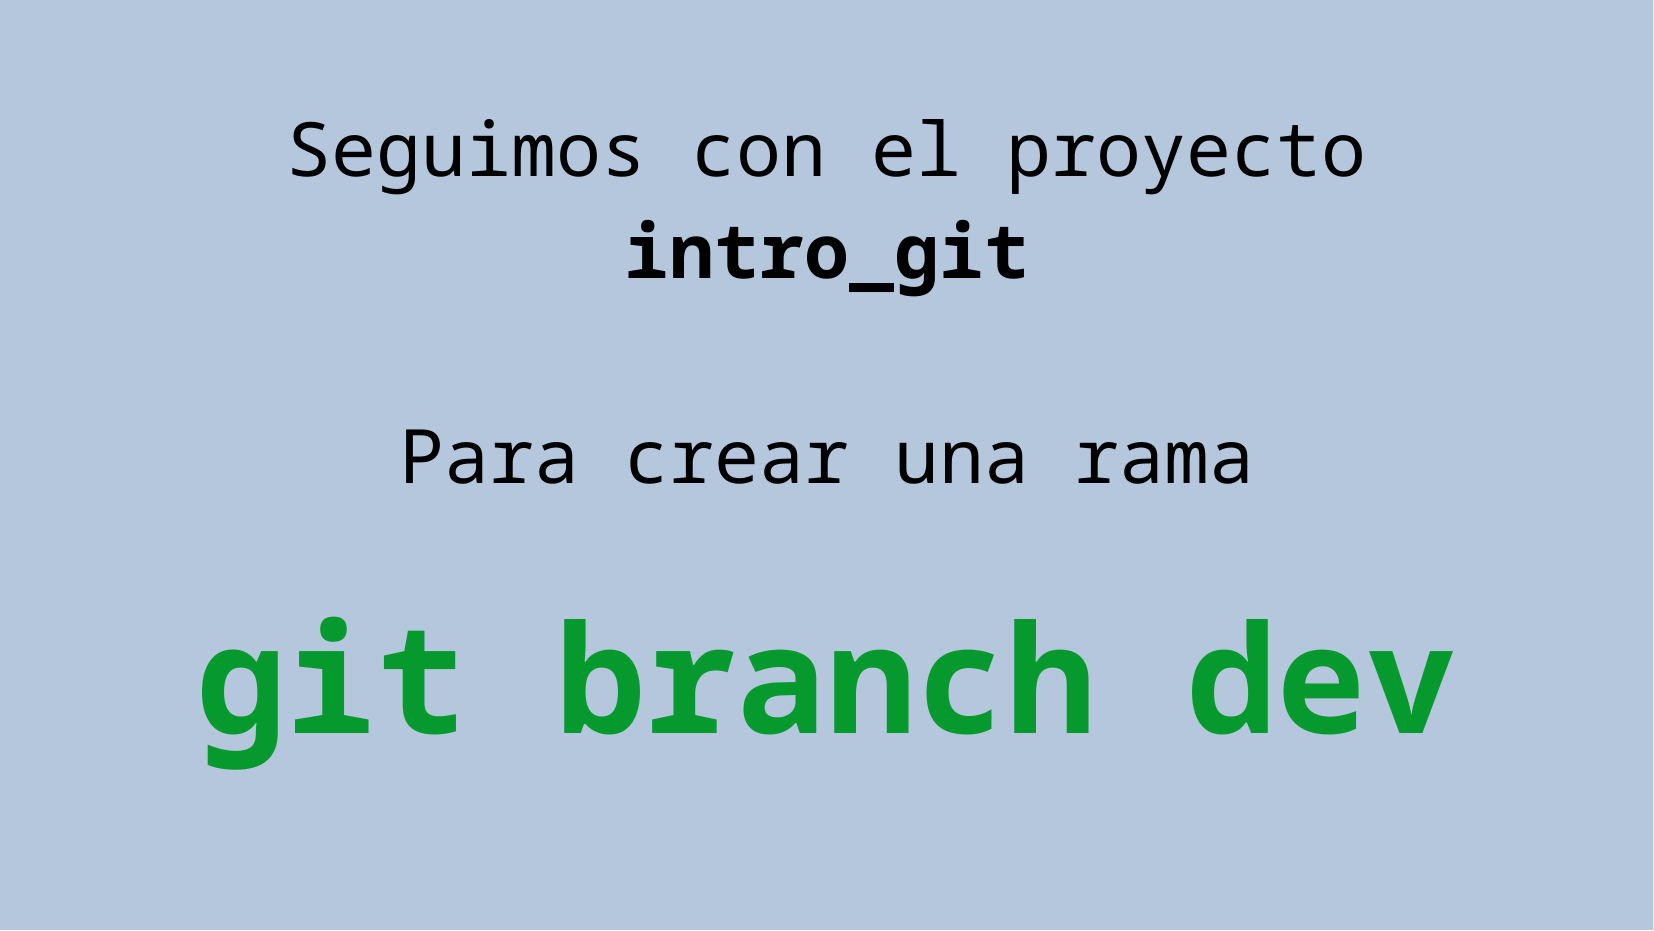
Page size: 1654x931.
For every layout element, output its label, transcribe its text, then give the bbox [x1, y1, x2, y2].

subtitle Seguimos con el proyecto intro_git Para crear una rama git branch dev [82, 76, 1571, 797]
